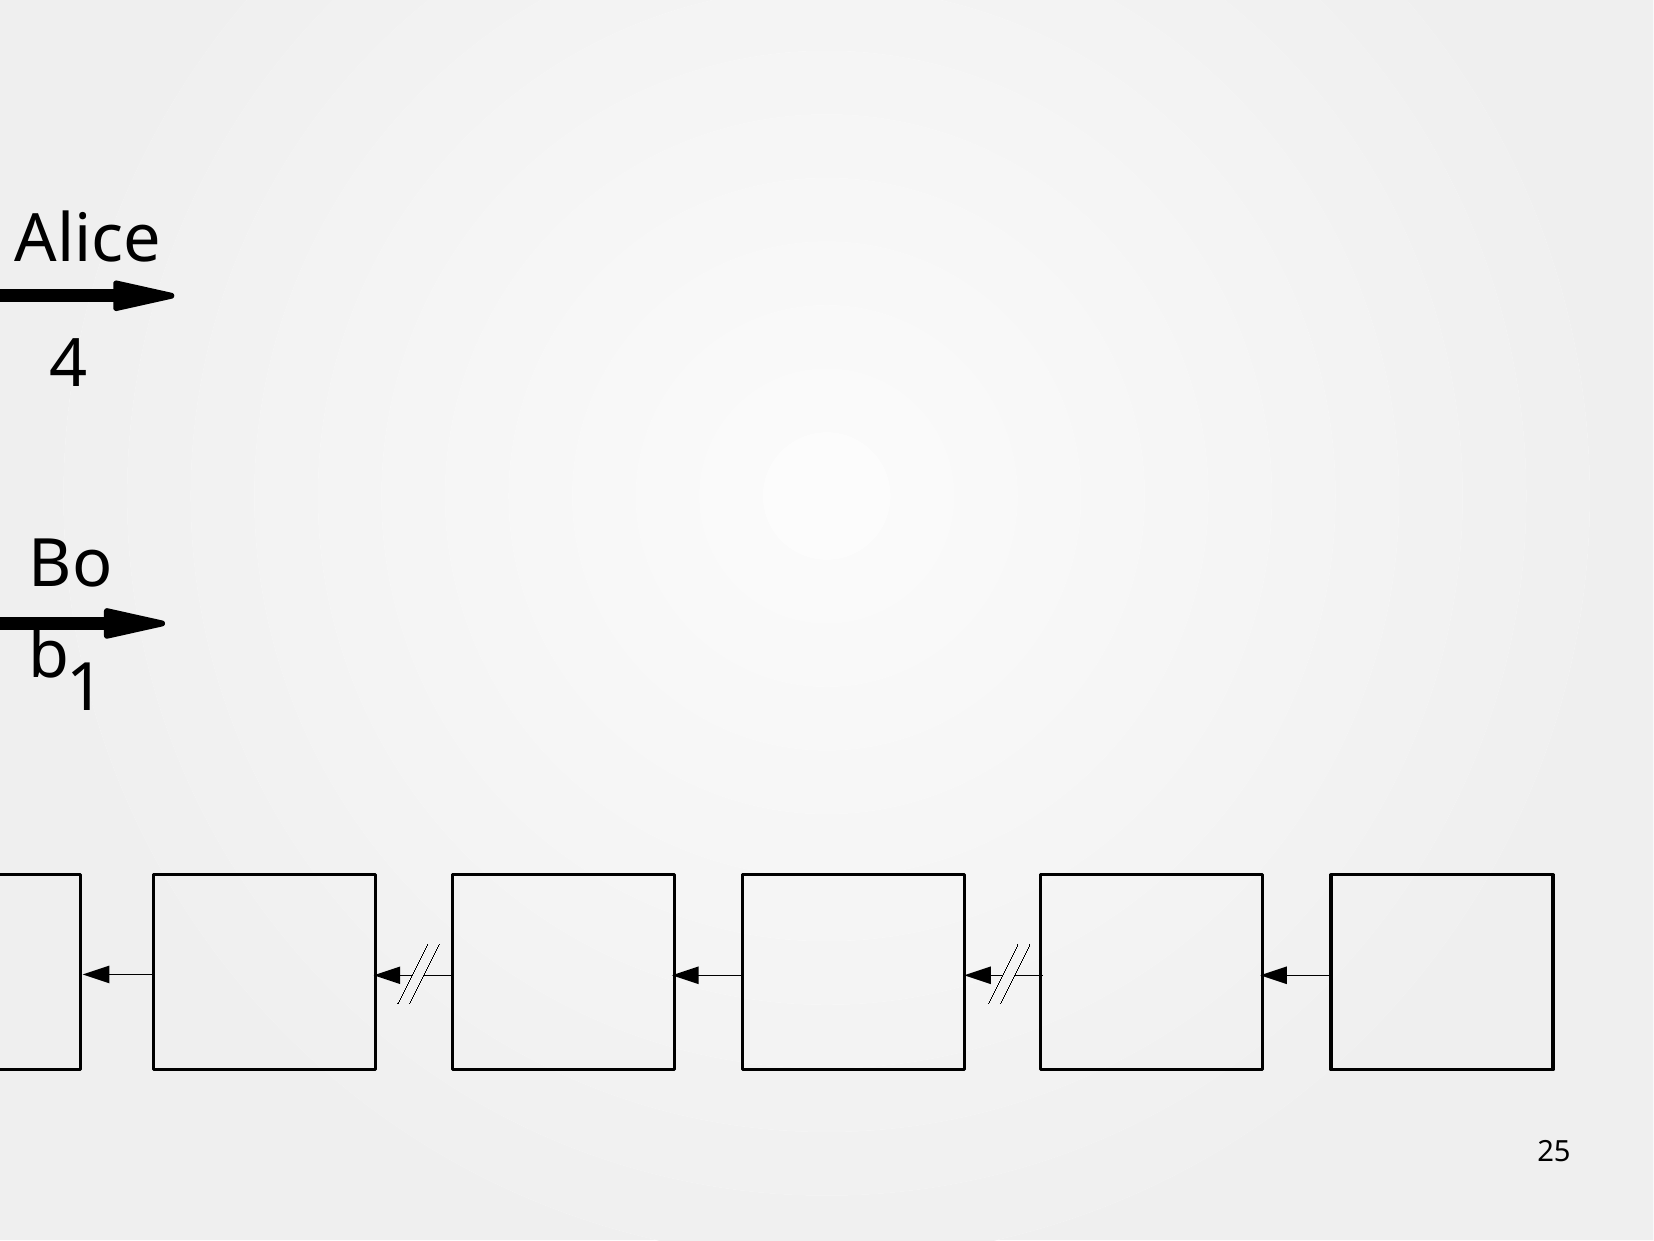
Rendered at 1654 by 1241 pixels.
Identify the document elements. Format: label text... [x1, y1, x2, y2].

text_box 4 [34, 307, 121, 410]
text_box Alice [0, 183, 192, 278]
text_box Bob [14, 507, 165, 603]
text_box 1 [52, 632, 127, 734]
